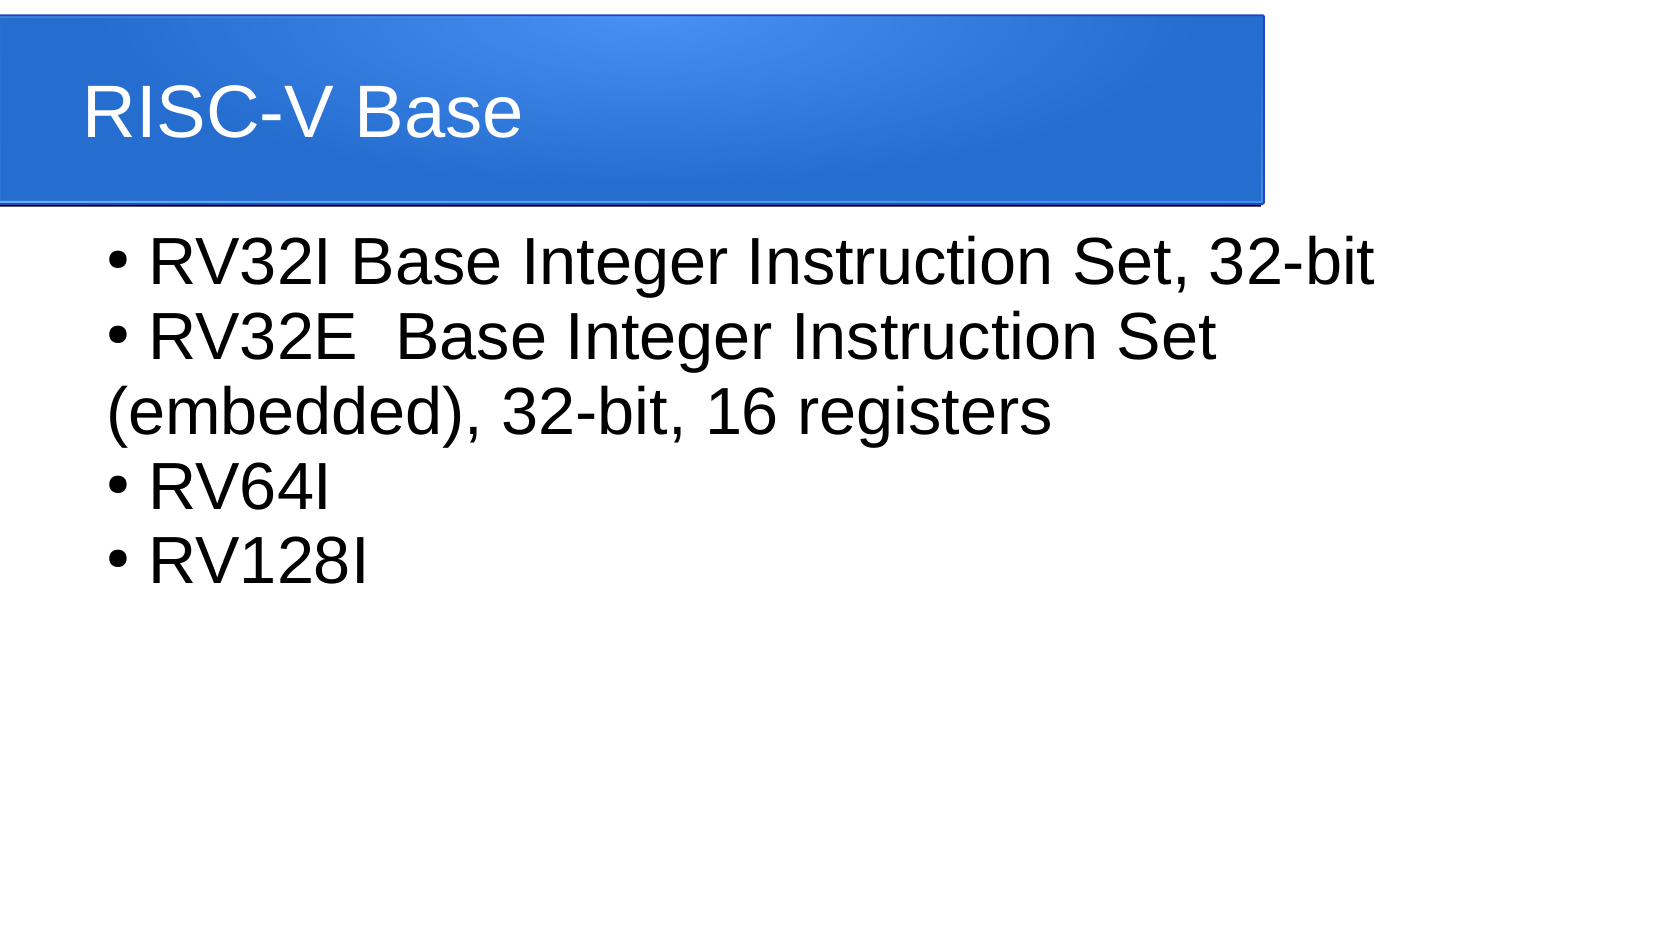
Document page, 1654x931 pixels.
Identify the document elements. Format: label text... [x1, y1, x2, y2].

text_box RV32I Base Integer Instruction Set, 32-bit RV32E Base Integer Instruction Set (embedded), 32-bit, 16 registers RV64I RV128I [106, 224, 1595, 764]
title RISC-V Base [82, 35, 1235, 189]
